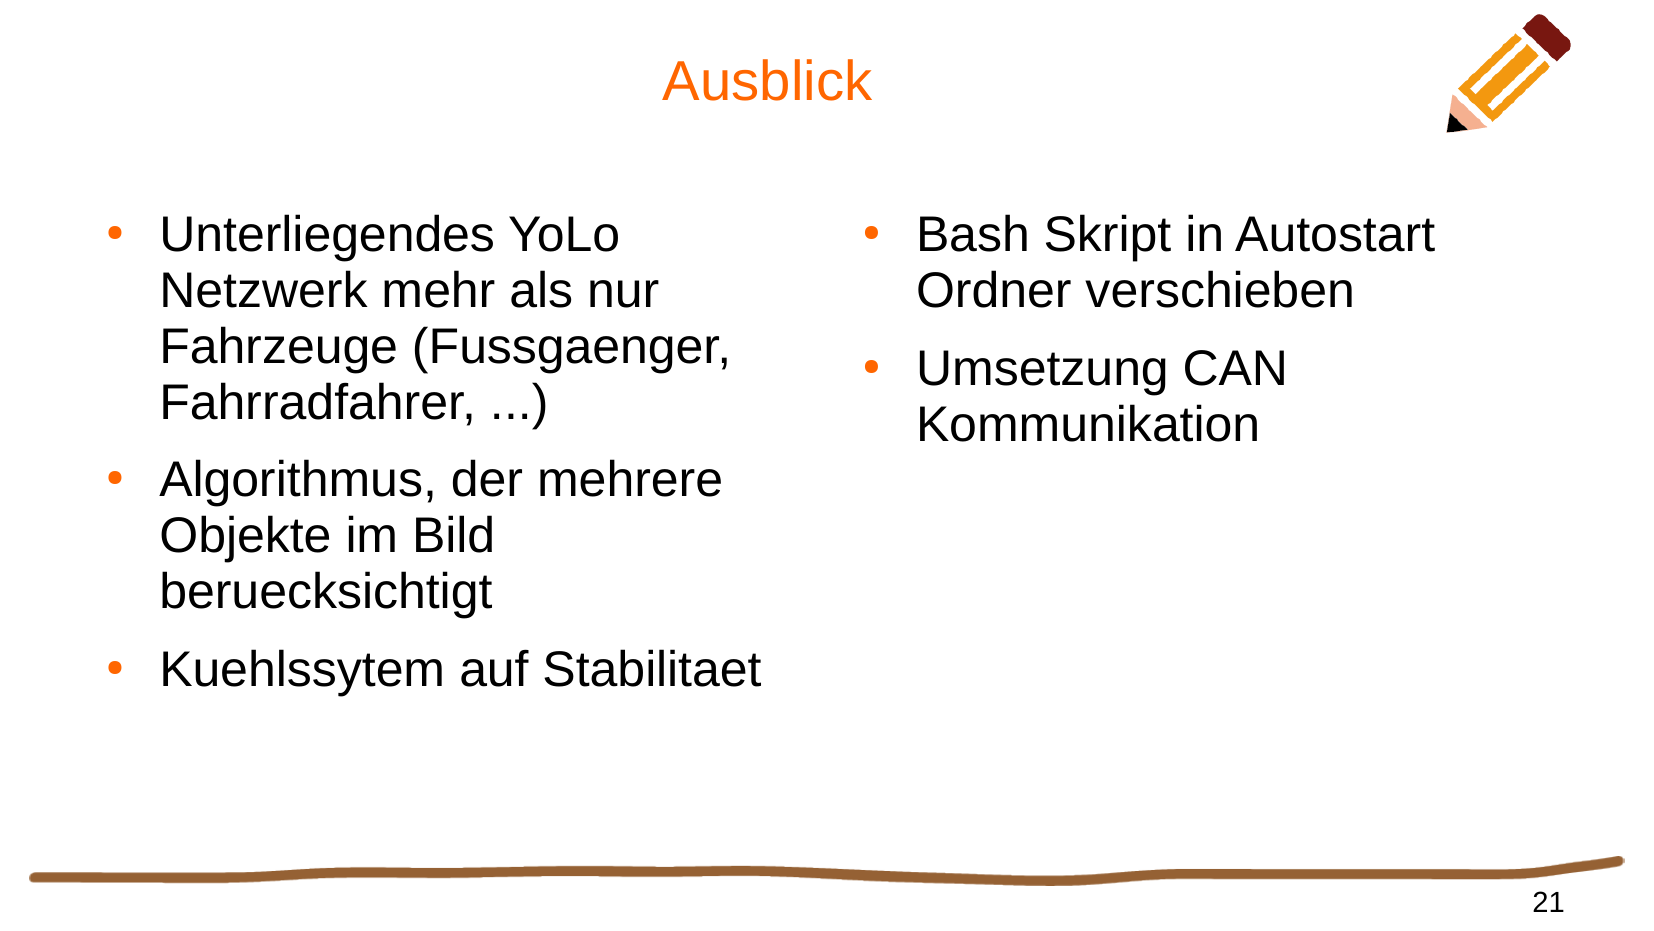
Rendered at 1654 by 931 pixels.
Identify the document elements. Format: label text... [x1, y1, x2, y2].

list Unterliegendes YoLo Netzwerk mehr als nur Fahrzeuge (Fussgaenger, Fahrradfahrer, ...) Algorithmus, der mehrere Objekte im Bild beruecksichtigt Kuehlssytem auf Stabilitaet [88, 206, 809, 857]
picture [29, 856, 1625, 886]
title Ausblick [88, 29, 1447, 133]
list Bash Skript in Autostart Ordner verschieben Umsetzung CAN Kommunikation [845, 206, 1566, 857]
picture [1446, 14, 1571, 133]
